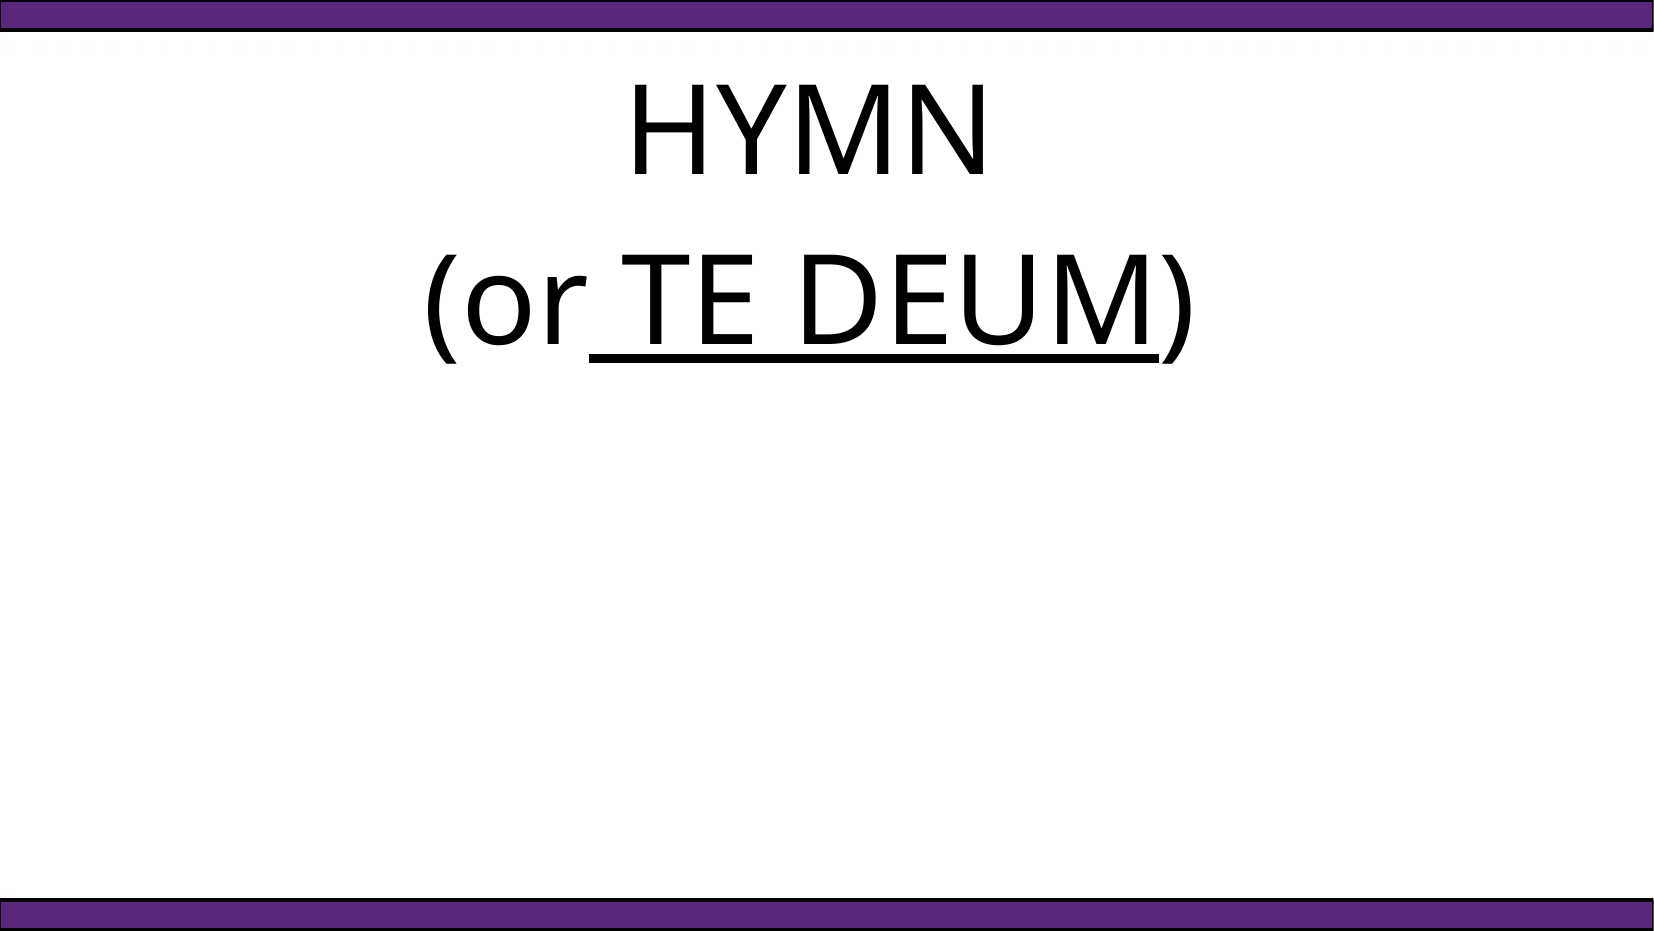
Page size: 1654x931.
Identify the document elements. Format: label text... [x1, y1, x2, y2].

text_box [0, 900, 1654, 931]
text_box [0, 0, 1654, 31]
picture [0, 31, 1654, 900]
text_box HYMN (or TE DEUM) [30, 33, 1591, 381]
